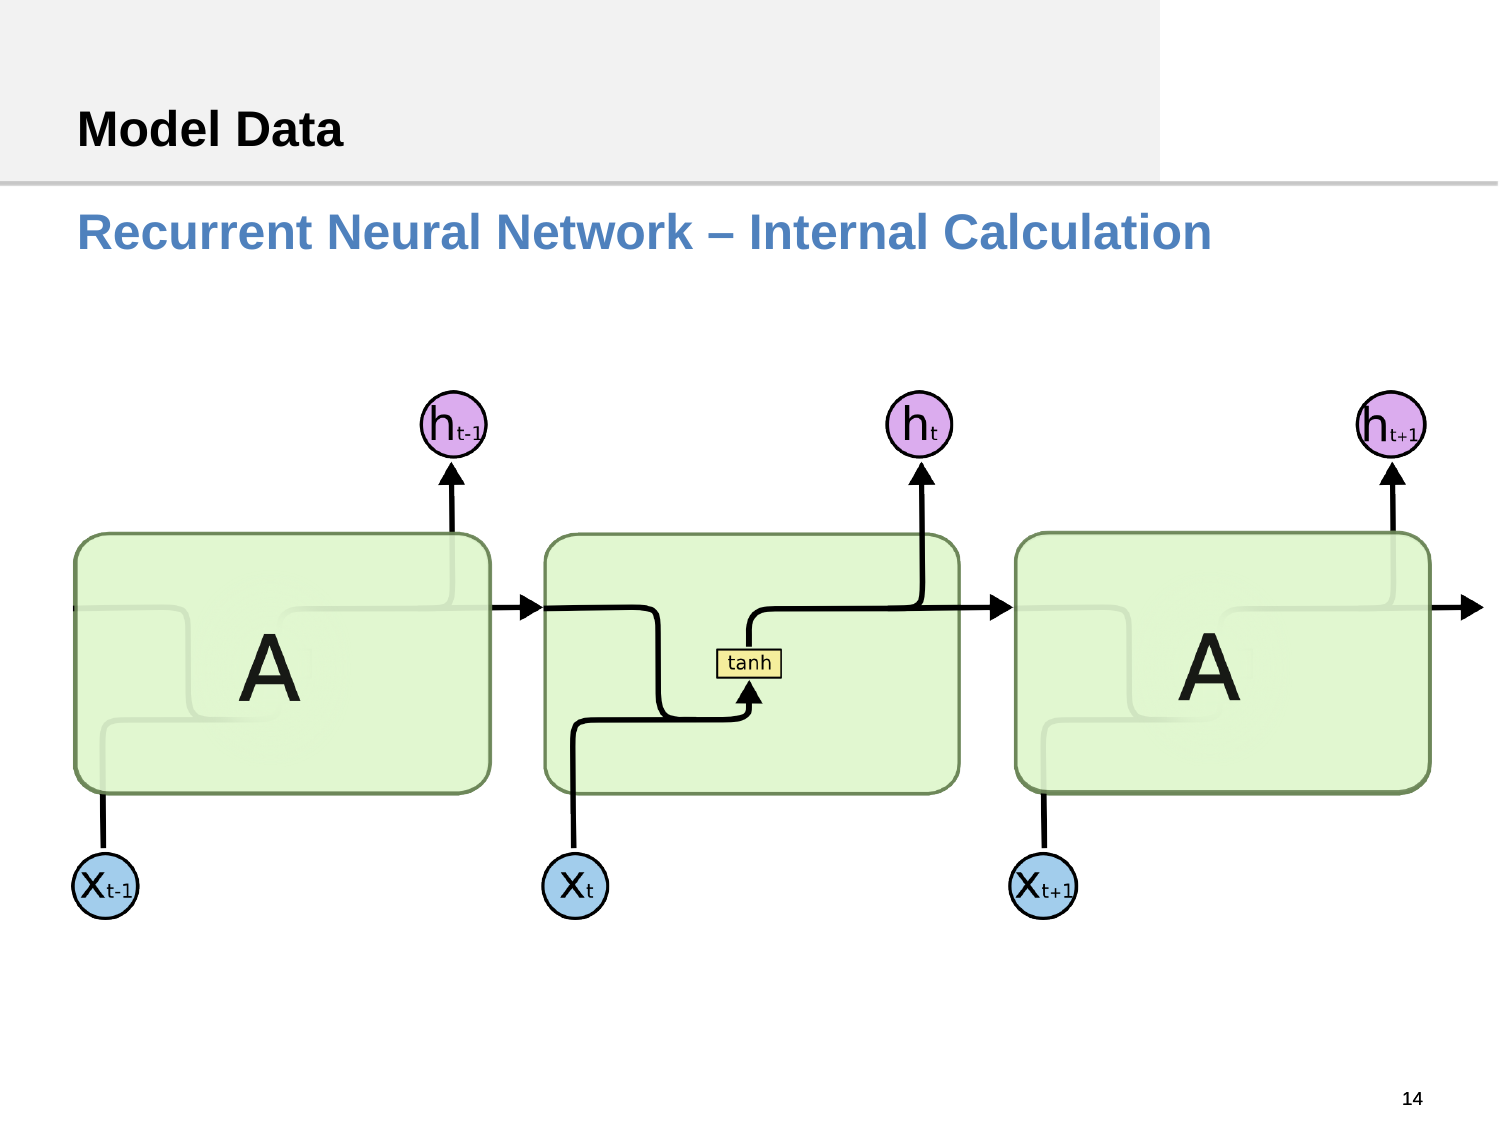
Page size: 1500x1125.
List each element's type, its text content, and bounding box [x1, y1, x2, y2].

text_box Model Data [76, 39, 1042, 157]
picture [71, 390, 1484, 920]
text_box Recurrent Neural Network – Internal Calculation [76, 200, 1424, 259]
